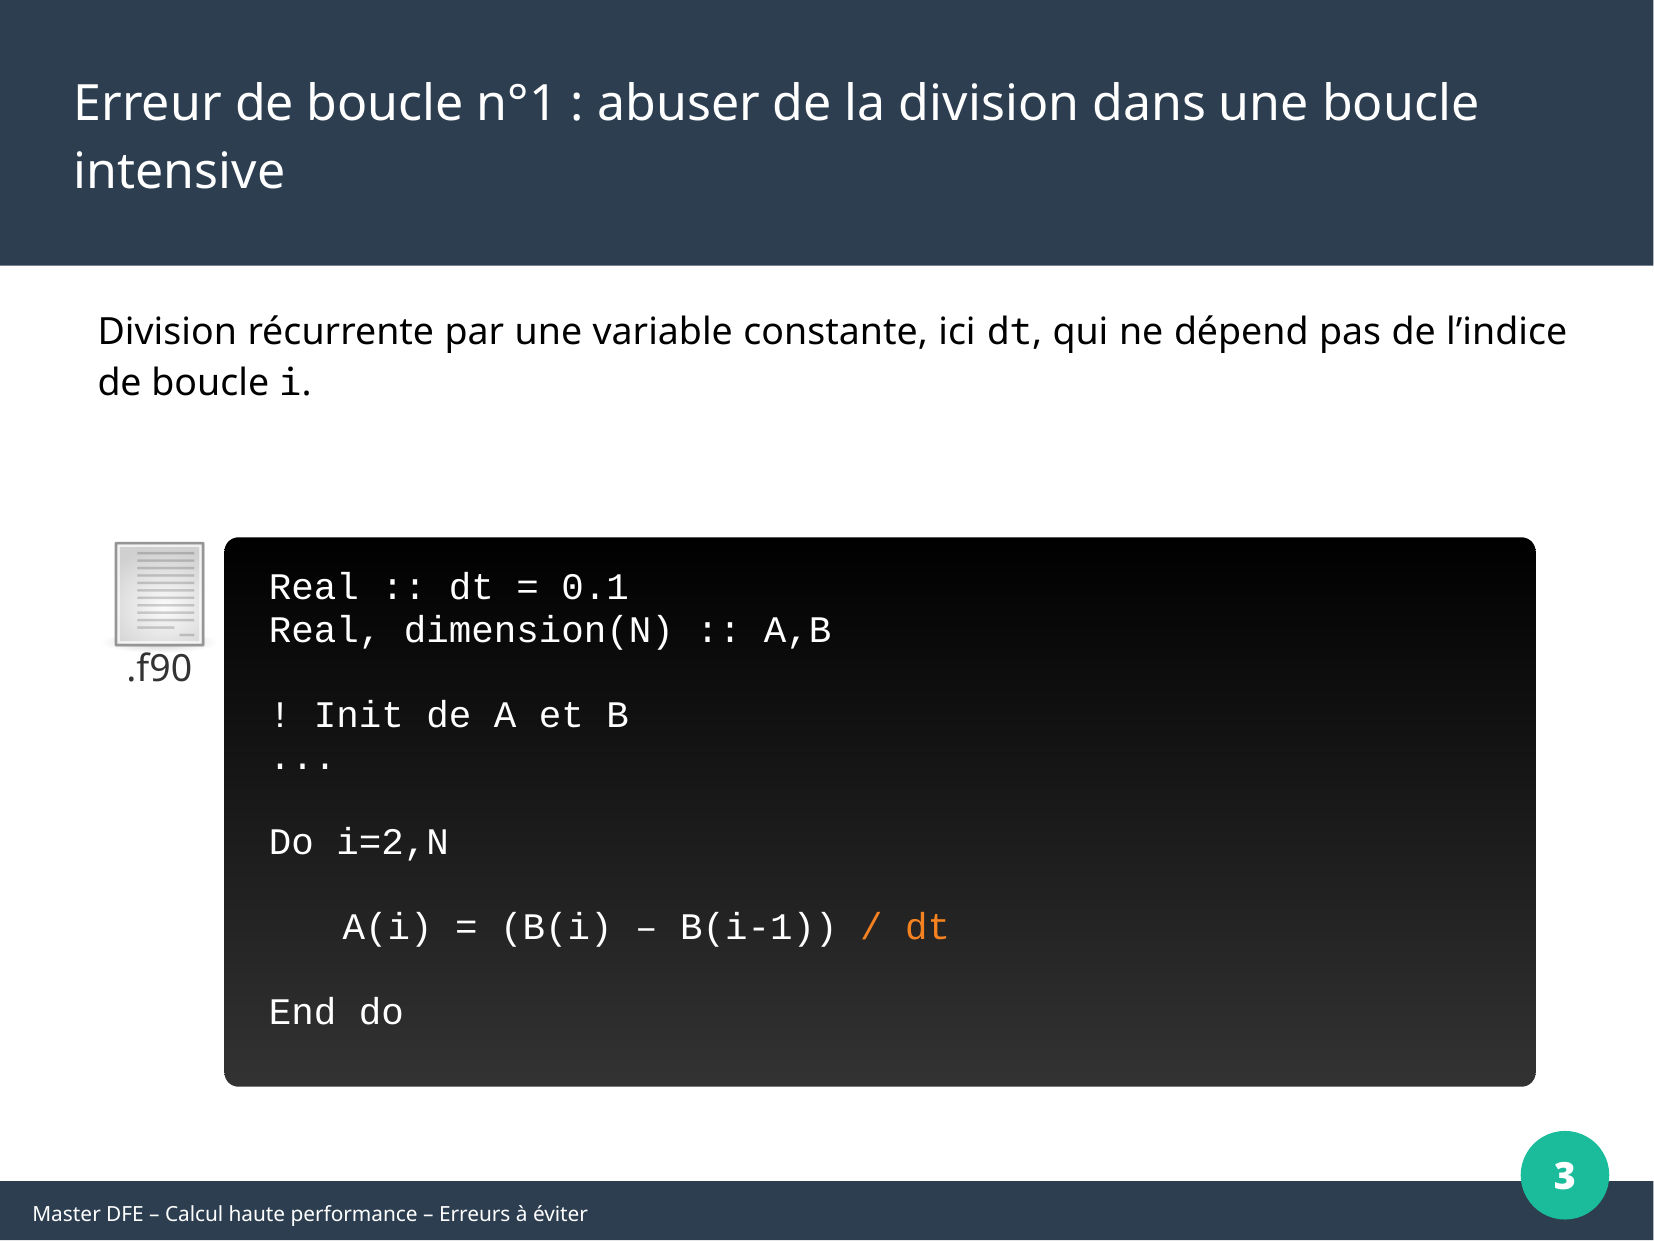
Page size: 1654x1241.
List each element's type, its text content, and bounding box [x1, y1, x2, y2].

picture [100, 537, 219, 634]
text_box .f90 [82, 634, 237, 700]
text_box Erreur de boucle n°1 : abuser de la division dans une boucle intensive [59, 59, 1619, 209]
text_box Division récurrente par une variable constante, ici dt, qui ne dépend pas de l’indice de boucle i. [82, 297, 1583, 414]
text_box Master DFE – Calcul haute performance – Erreurs à éviter [17, 1191, 1436, 1235]
text_box Real :: dt = 0.1 Real, dimension(N) :: A,B ! Init de A et B ... Do i=2,N A(i) = (B(i) – B(i-1)) / dt End do [253, 561, 1524, 1055]
text_box [224, 537, 1536, 1087]
